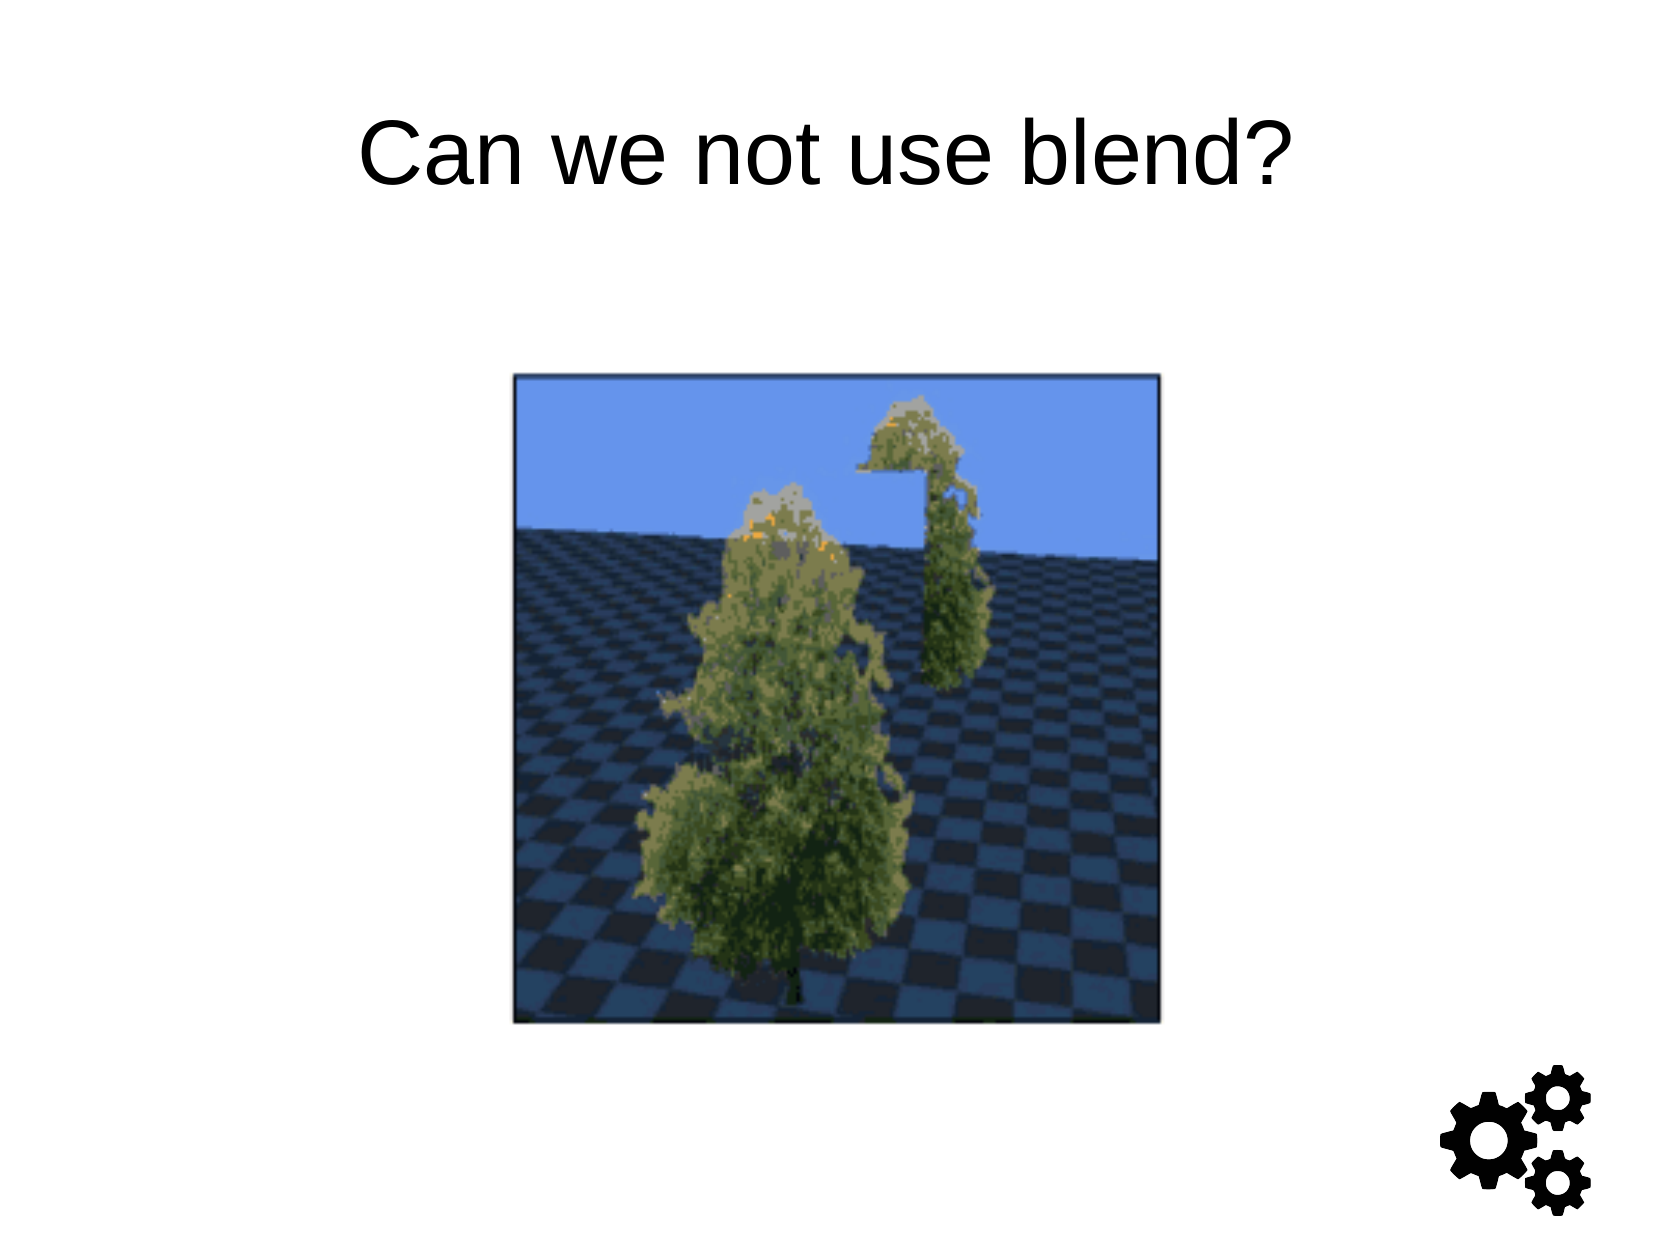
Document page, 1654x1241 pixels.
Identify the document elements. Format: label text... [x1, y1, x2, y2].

picture [505, 359, 1171, 1037]
title Can we not use blend? [82, 49, 1571, 257]
picture [1440, 1065, 1591, 1216]
